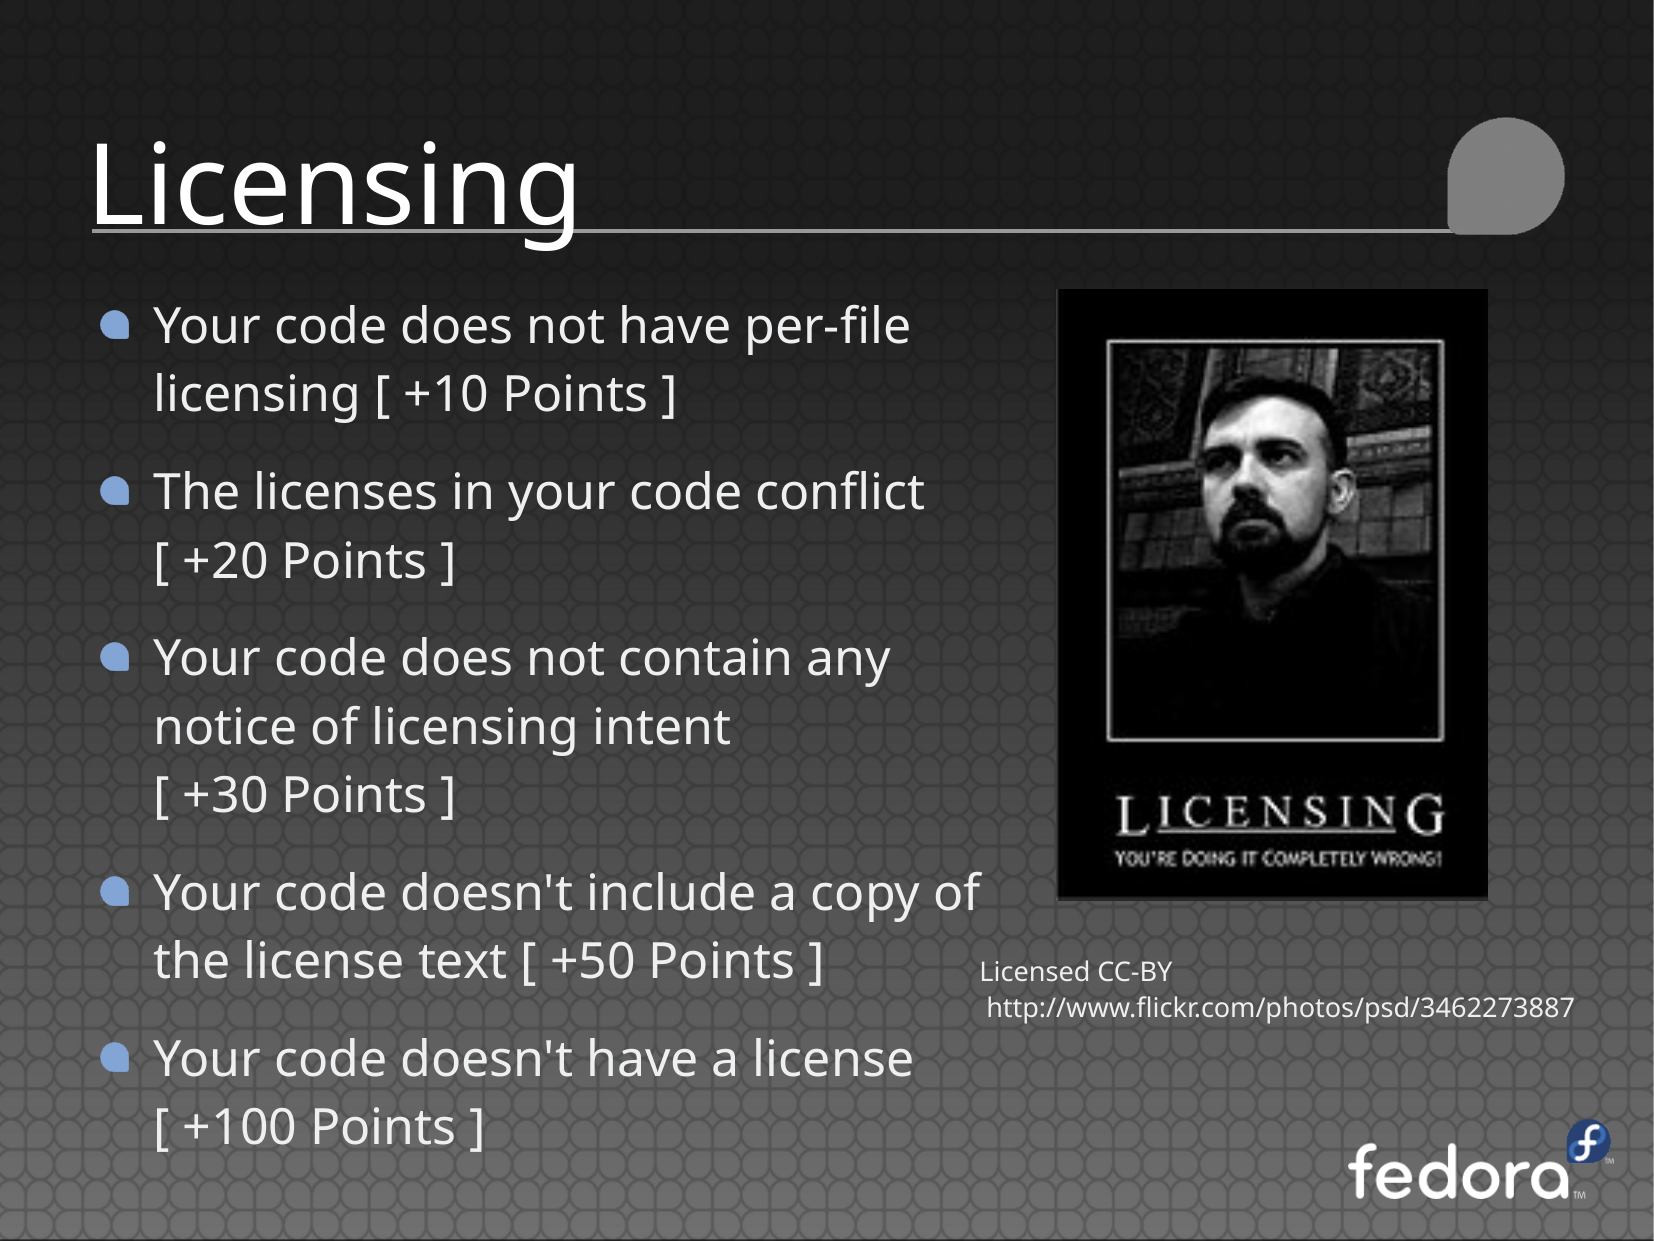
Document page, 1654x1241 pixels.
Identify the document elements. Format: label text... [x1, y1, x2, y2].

picture [0, 0, 1654, 1241]
list Your code does not have per-file licensing [ +10 Points ] The licenses in your code conflict [ +20 Points ] Your code does not contain any notice of licensing intent [ +30 Points ] Your code doesn't include a copy of the license text [ +50 Points ] Your code doesn't have a license [ +100 Points ] [82, 290, 990, 1109]
text_box Licensed CC-BY http://www.flickr.com/photos/psd/3462273887 [973, 945, 1581, 1023]
title Licensing [86, 112, 1576, 249]
